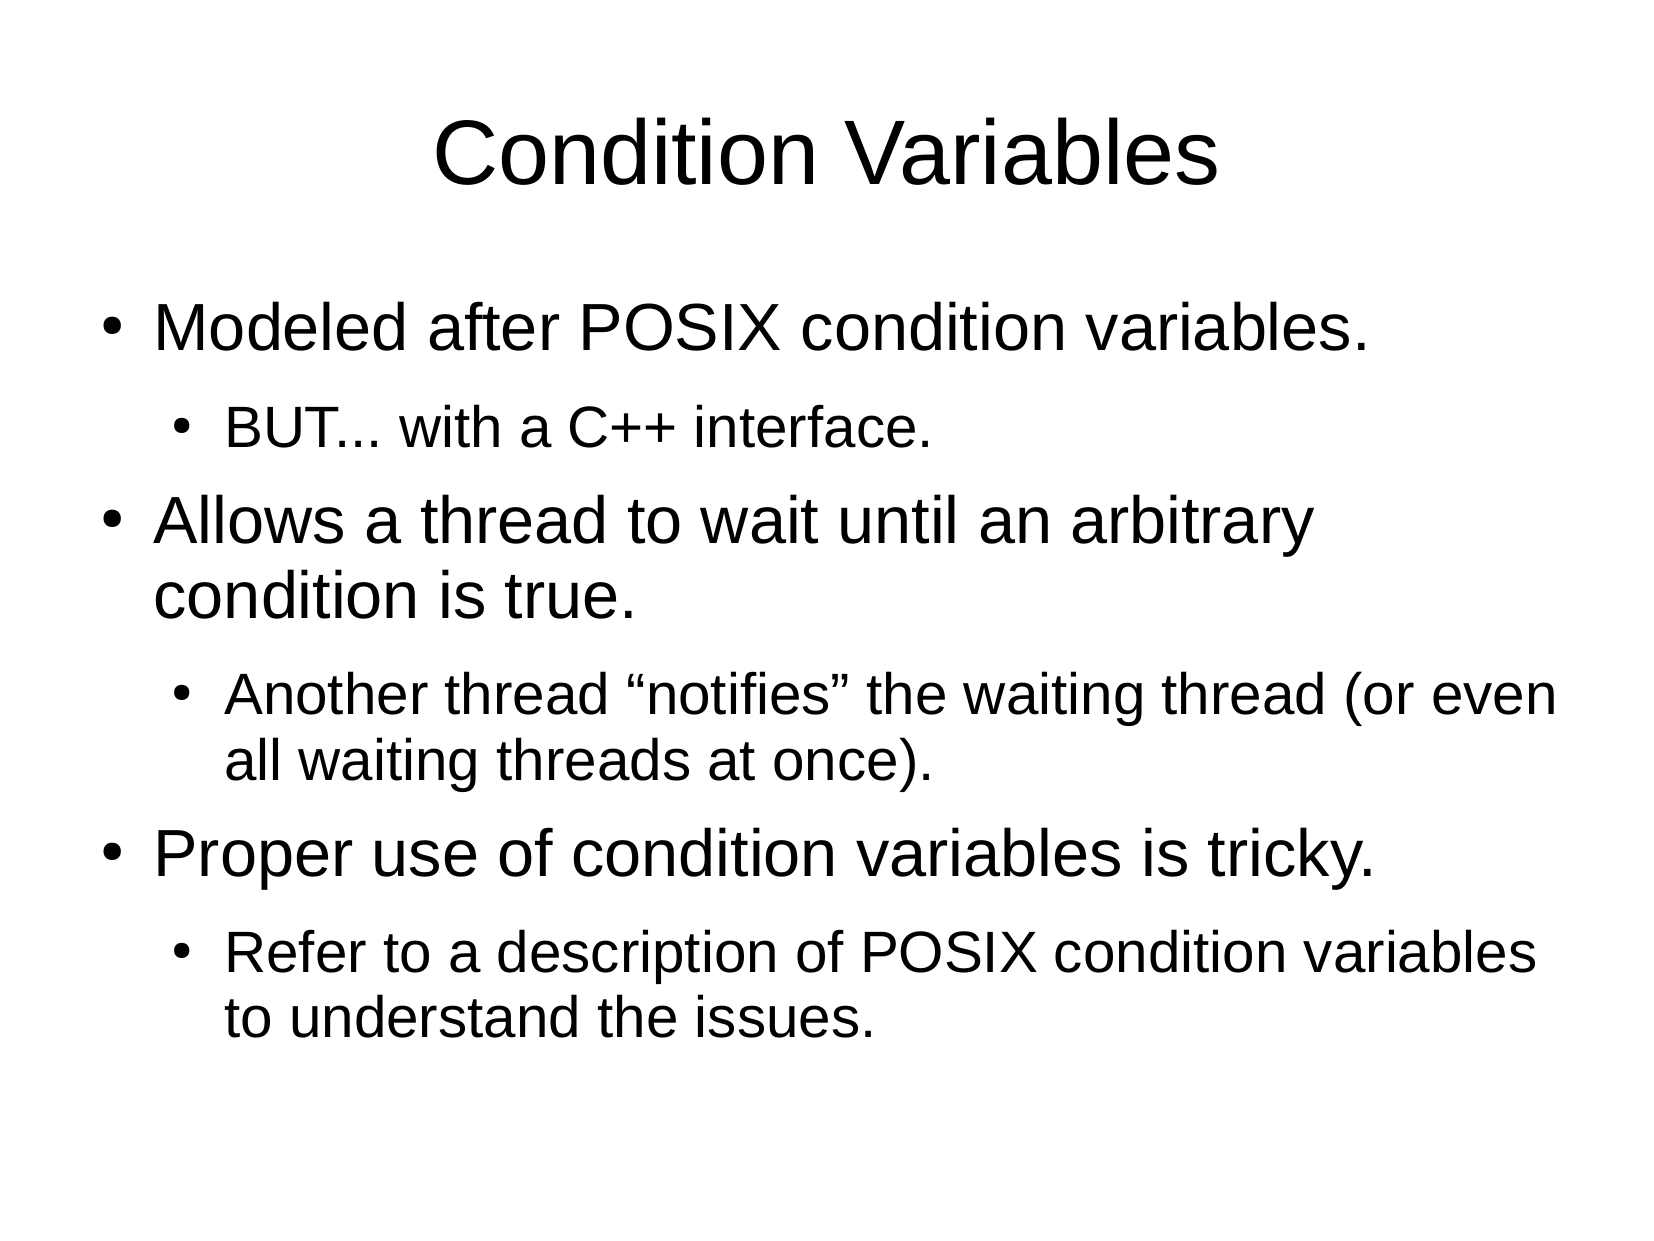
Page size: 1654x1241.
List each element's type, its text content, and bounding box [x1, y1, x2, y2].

title Condition Variables [82, 56, 1571, 250]
list Modeled after POSIX condition variables. BUT... with a C++ interface. Allows a thread to wait until an arbitrary condition is true. Another thread “notifies” the waiting thread (or even all waiting threads at once). Proper use of condition variables is tricky. Refer to a description of POSIX condition variables to understand the issues. [82, 290, 1571, 1094]
